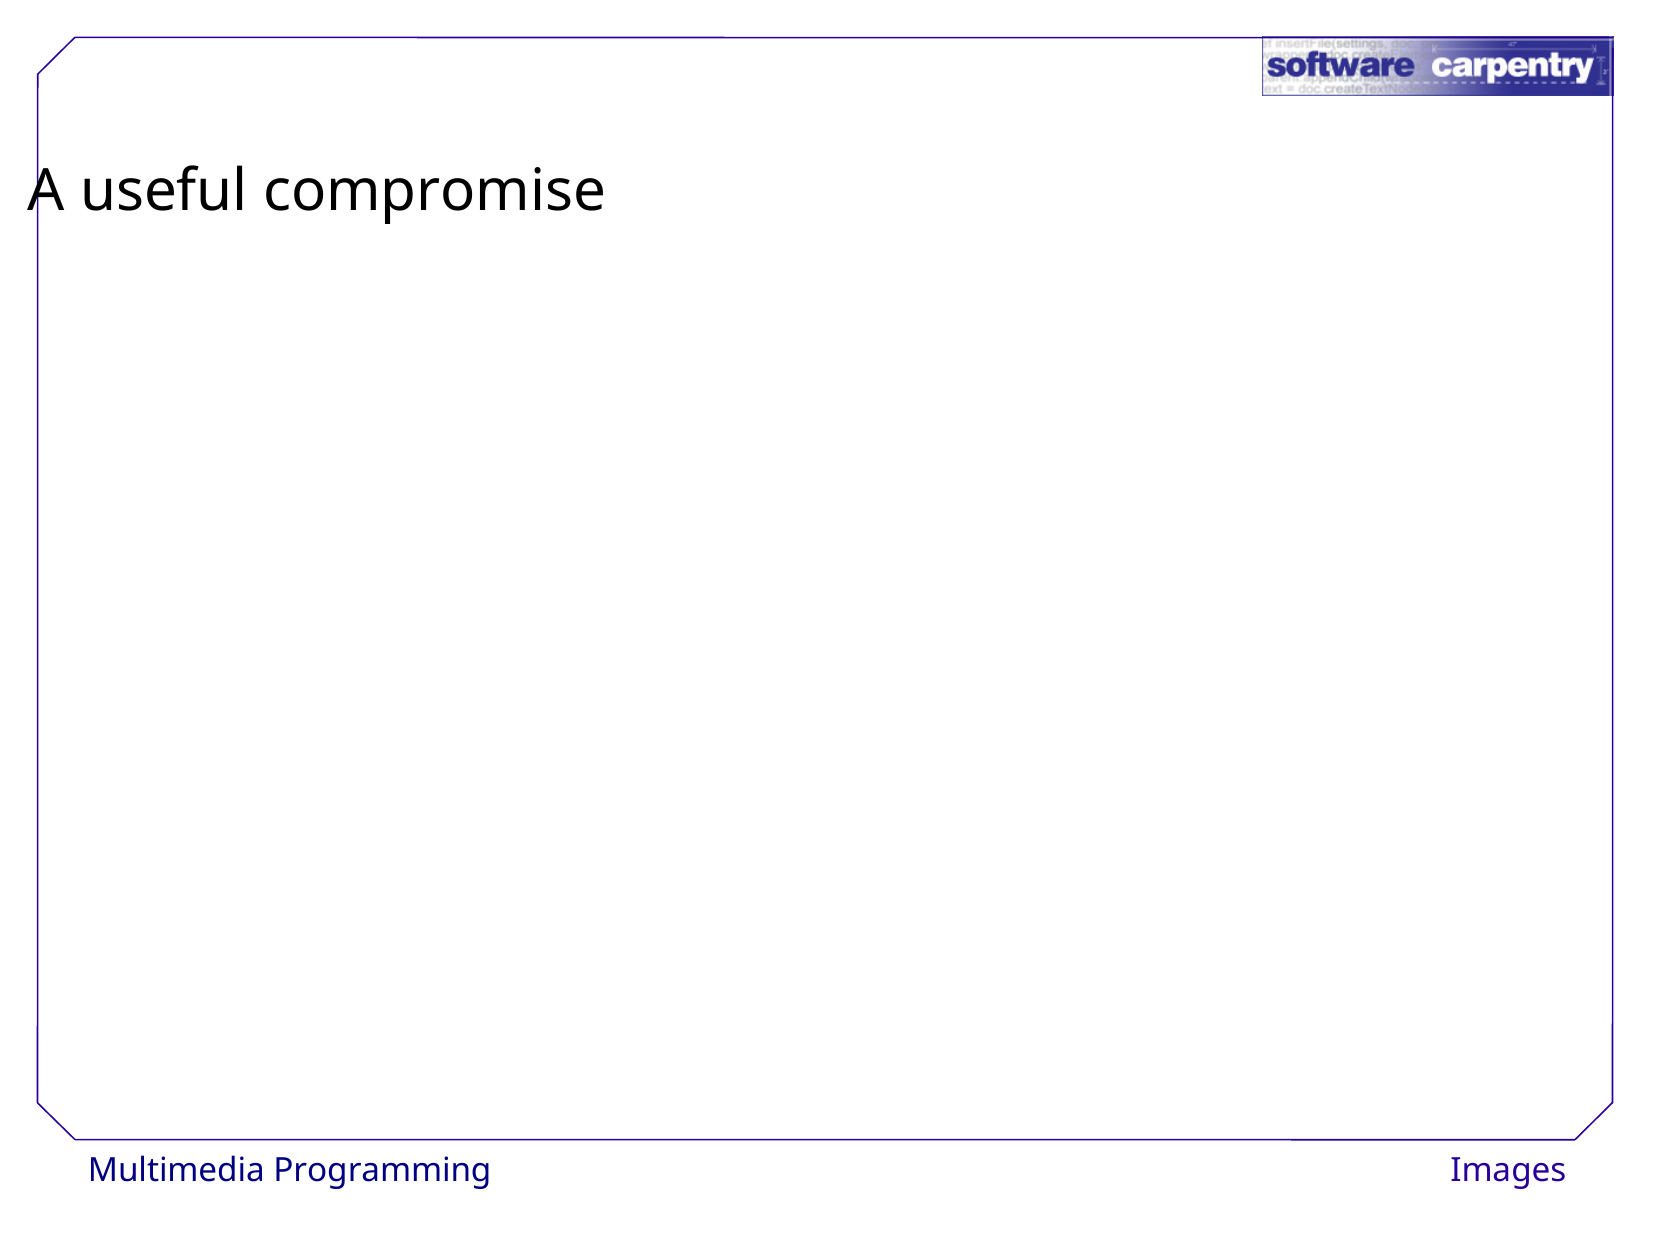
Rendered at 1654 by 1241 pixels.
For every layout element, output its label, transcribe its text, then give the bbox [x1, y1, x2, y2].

picture [1262, 36, 1614, 96]
text_box A useful compromise [12, 109, 772, 231]
